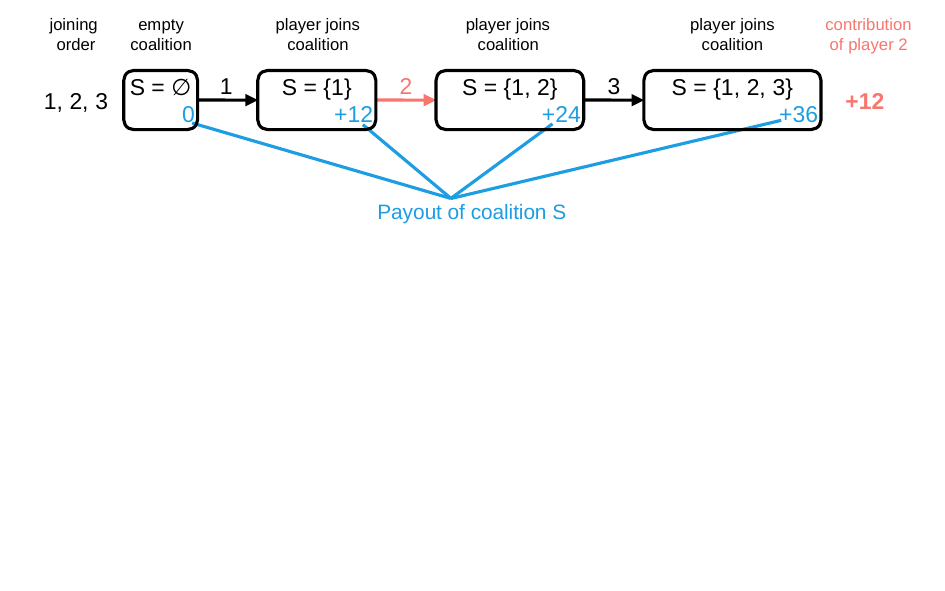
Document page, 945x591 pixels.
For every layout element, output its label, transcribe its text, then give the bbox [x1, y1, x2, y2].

text_box player joins coalition [434, 4, 582, 64]
text_box Payout of coalition S [320, 198, 582, 228]
text_box S = {1, 2, 3} +36 [643, 70, 822, 130]
text_box 3 [585, 70, 643, 101]
text_box player joins coalition [643, 4, 821, 64]
text_box contribution of player 2 [821, 4, 917, 64]
text_box S = ∅ 0 [123, 70, 198, 130]
text_box 1 [197, 70, 255, 101]
text_box joining order [28, 4, 124, 64]
text_box S = {1} +12 [257, 70, 376, 130]
text_box 2 [377, 70, 435, 100]
text_box player joins coalition [257, 4, 379, 64]
text_box S = {1, 2} +24 [436, 70, 584, 130]
text_box empty coalition [124, 4, 199, 64]
text_box +12 [834, 70, 895, 130]
text_box 1, 2, 3 [28, 70, 124, 130]
